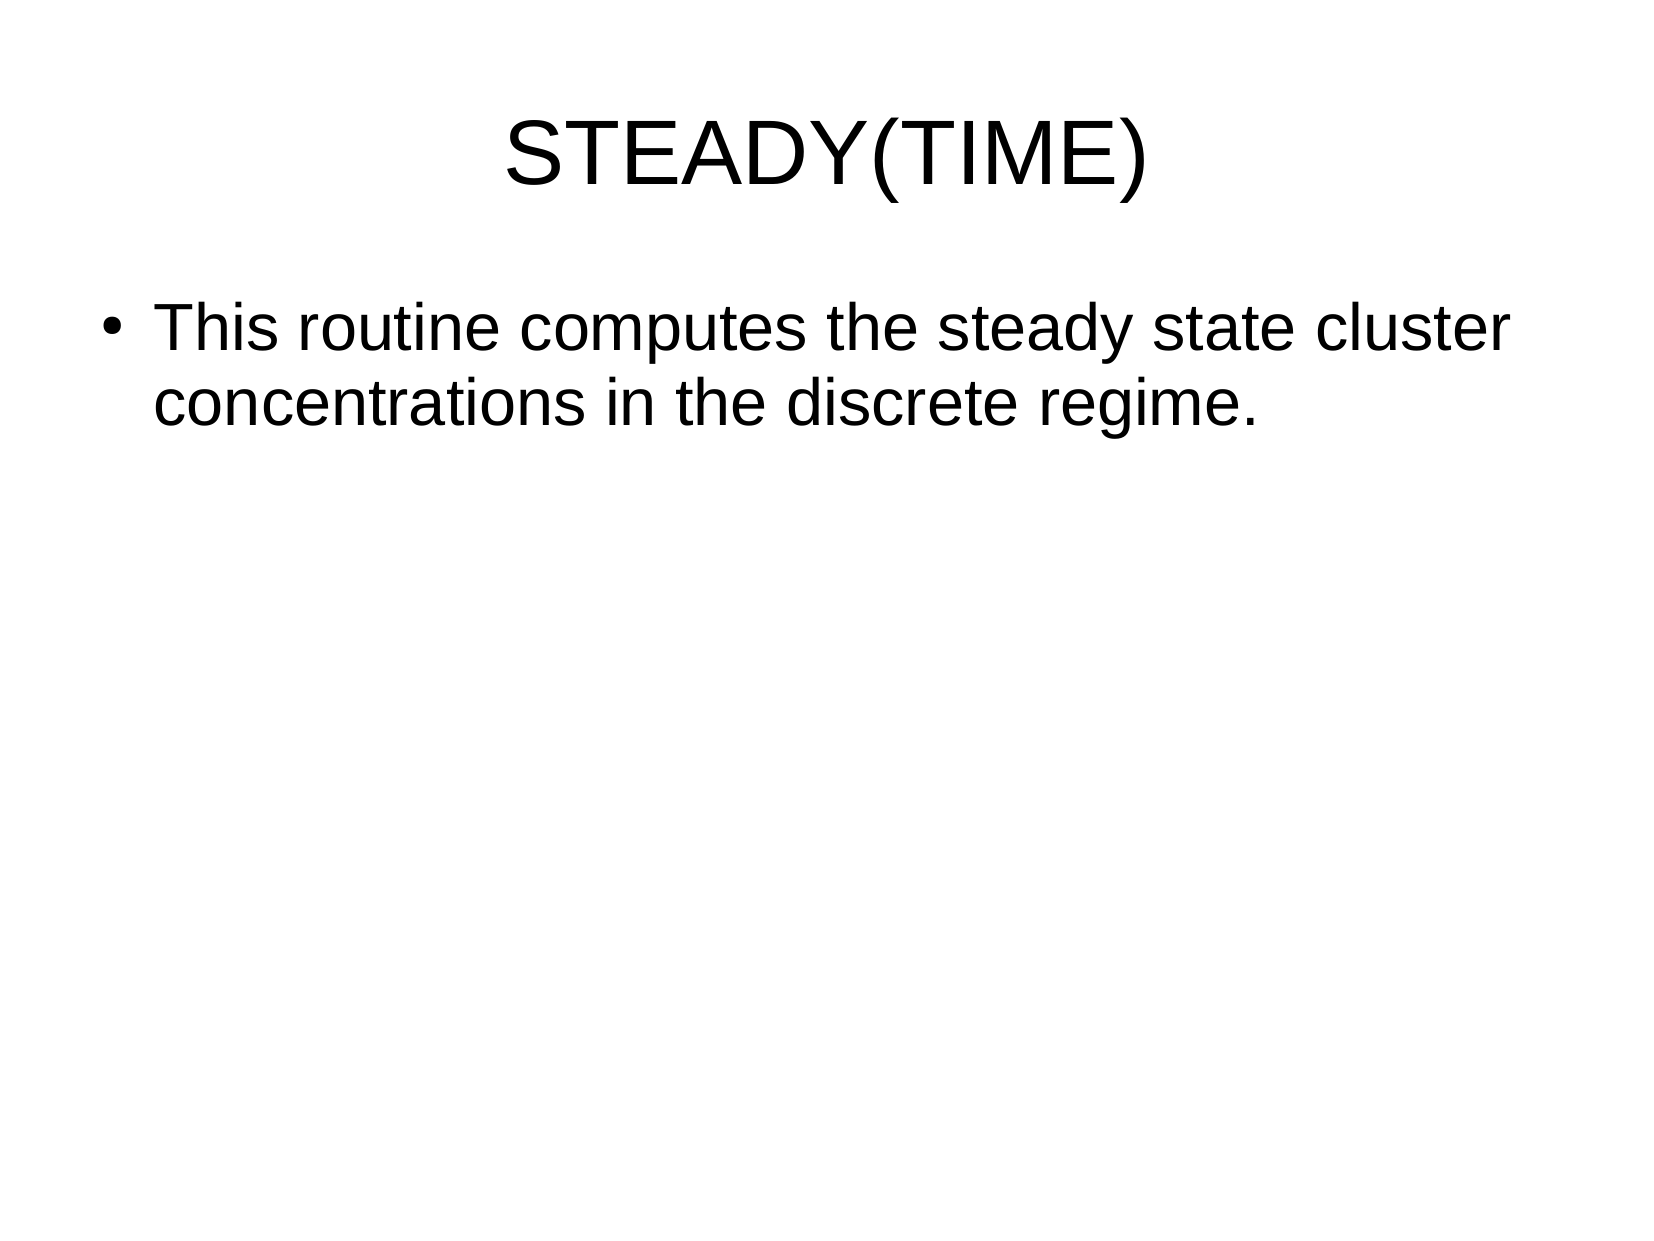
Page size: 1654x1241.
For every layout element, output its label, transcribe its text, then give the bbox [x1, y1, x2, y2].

list This routine computes the steady state cluster concentrations in the discrete regime. [82, 290, 1571, 1010]
title STEADY(TIME) [82, 49, 1571, 257]
